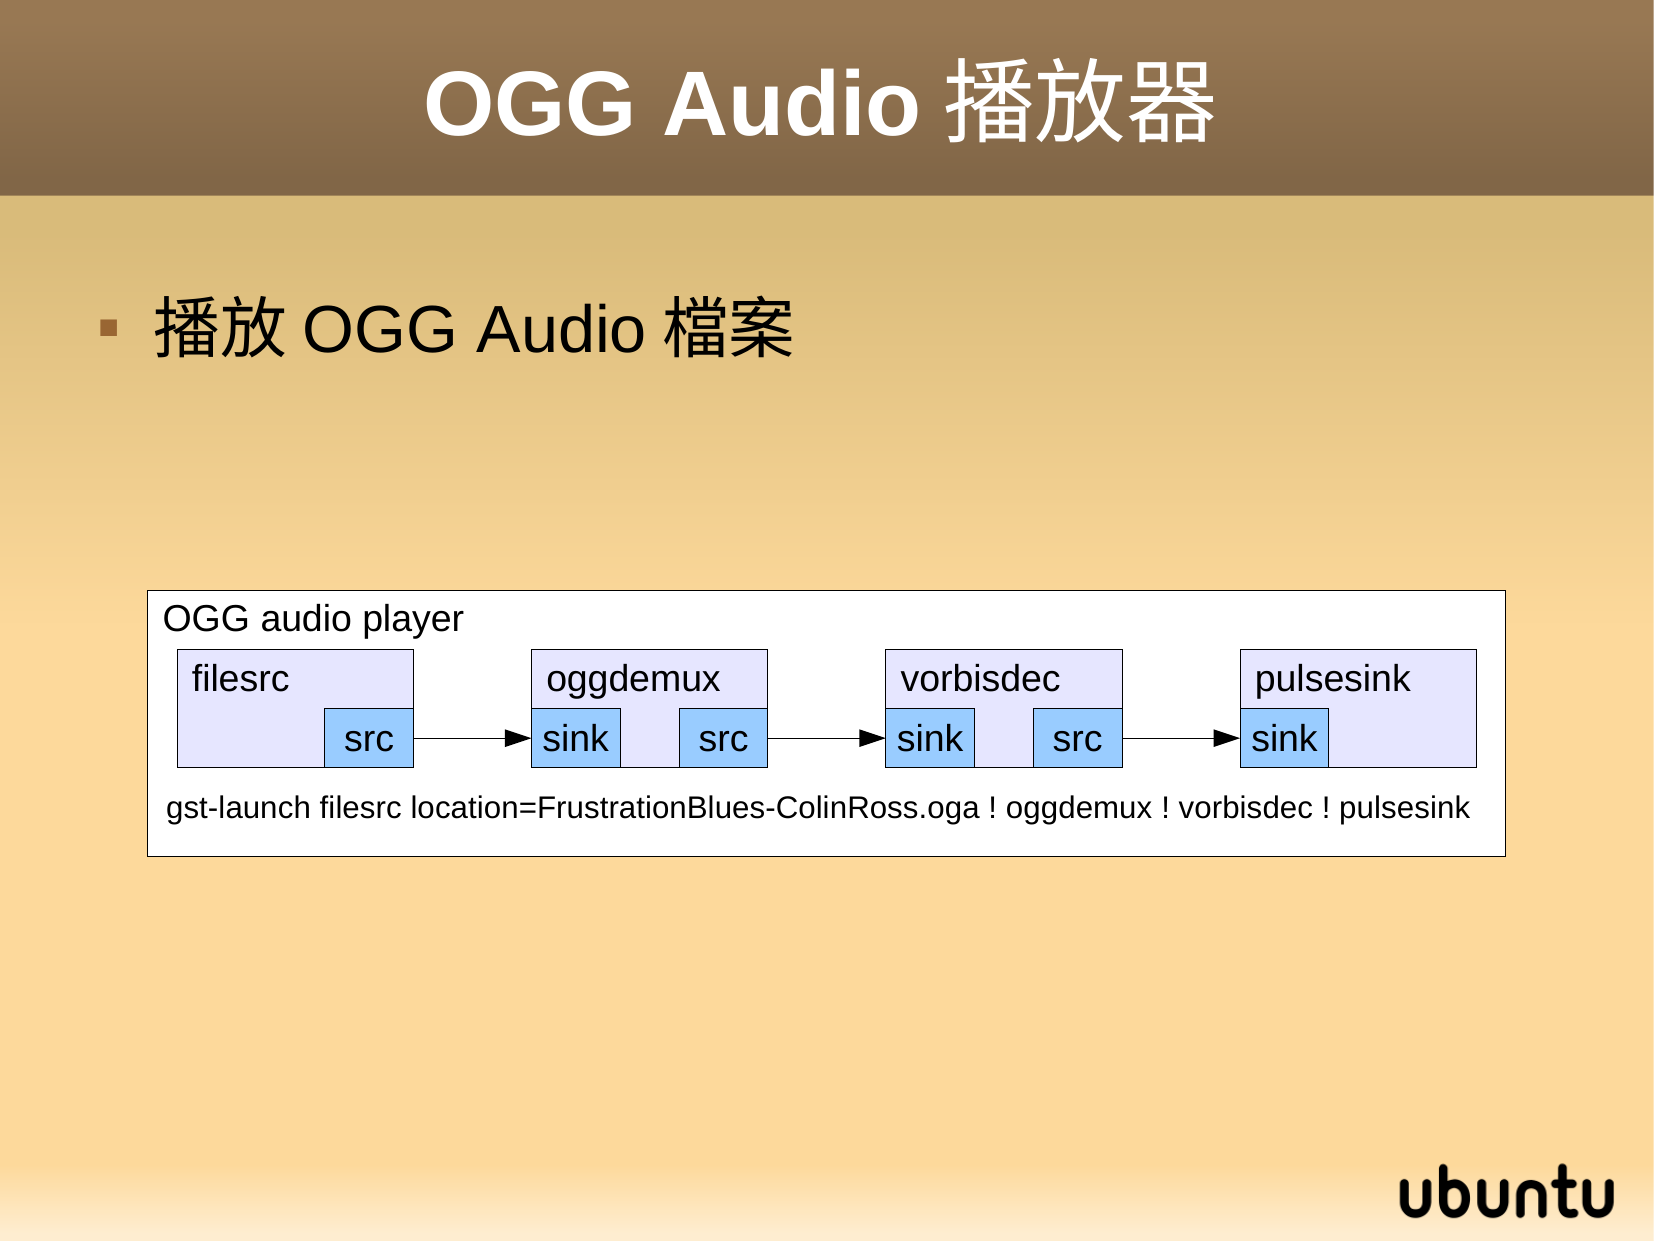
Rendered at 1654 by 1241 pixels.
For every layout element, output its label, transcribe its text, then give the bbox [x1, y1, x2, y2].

list 播放OGG Audio檔案 [82, 290, 1571, 1094]
picture [0, 0, 1654, 1241]
title OGG Audio播放器 [76, 0, 1565, 208]
